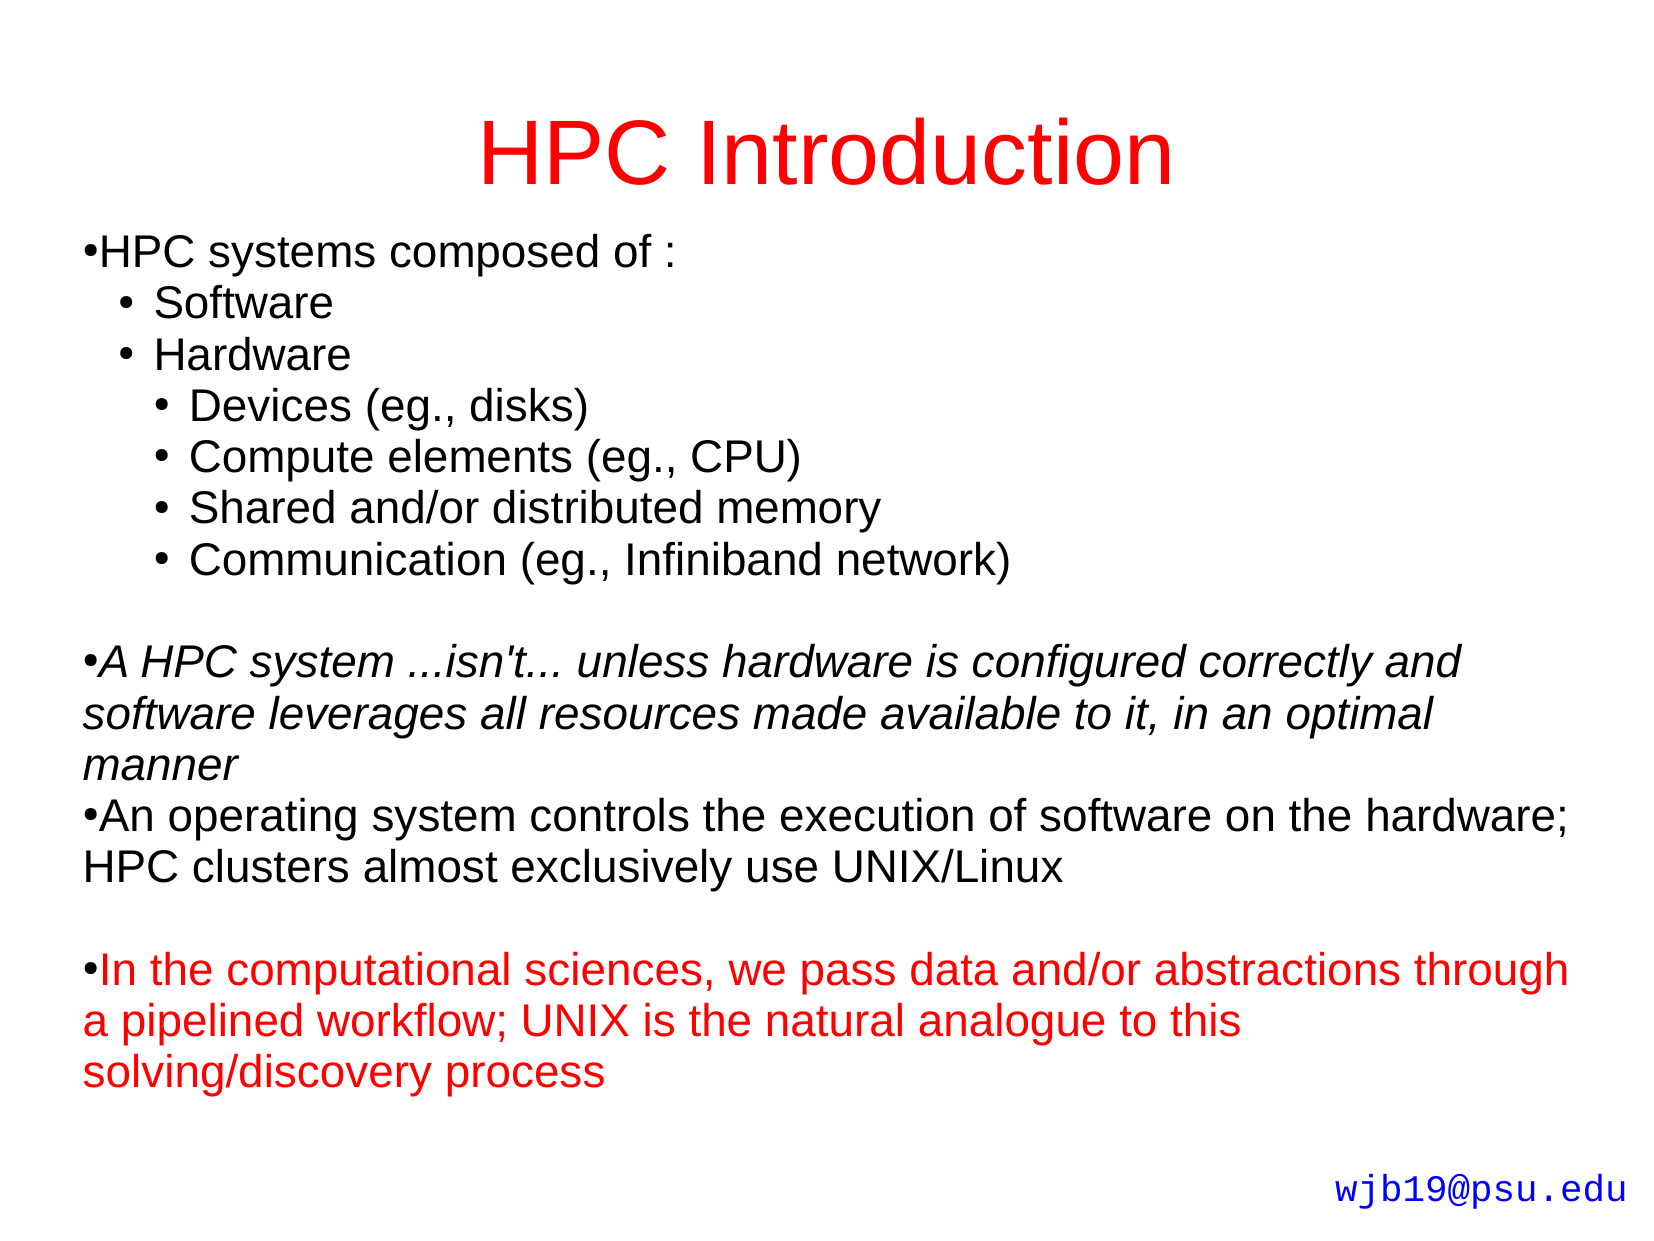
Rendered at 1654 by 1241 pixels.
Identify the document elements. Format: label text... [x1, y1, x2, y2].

title HPC Introduction [82, 49, 1571, 226]
subtitle HPC systems composed of : Software Hardware Devices (eg., disks) Compute elements (eg., CPU) Shared and/or distributed memory Communication (eg., Infiniband network) A HPC system ...isn't... unless hardware is configured correctly and software leverages all resources made available to it, in an optimal manner An operating system controls the execution of software on the hardware; HPC clusters almost exclusively use UNIX/Linux In the computational sciences, we pass data and/or abstractions through a pipelined workflow; UNIX is the natural analogue to this solving/discovery process [82, 226, 1571, 1173]
text_box wjb19@psu.edu [1320, 1162, 1643, 1220]
